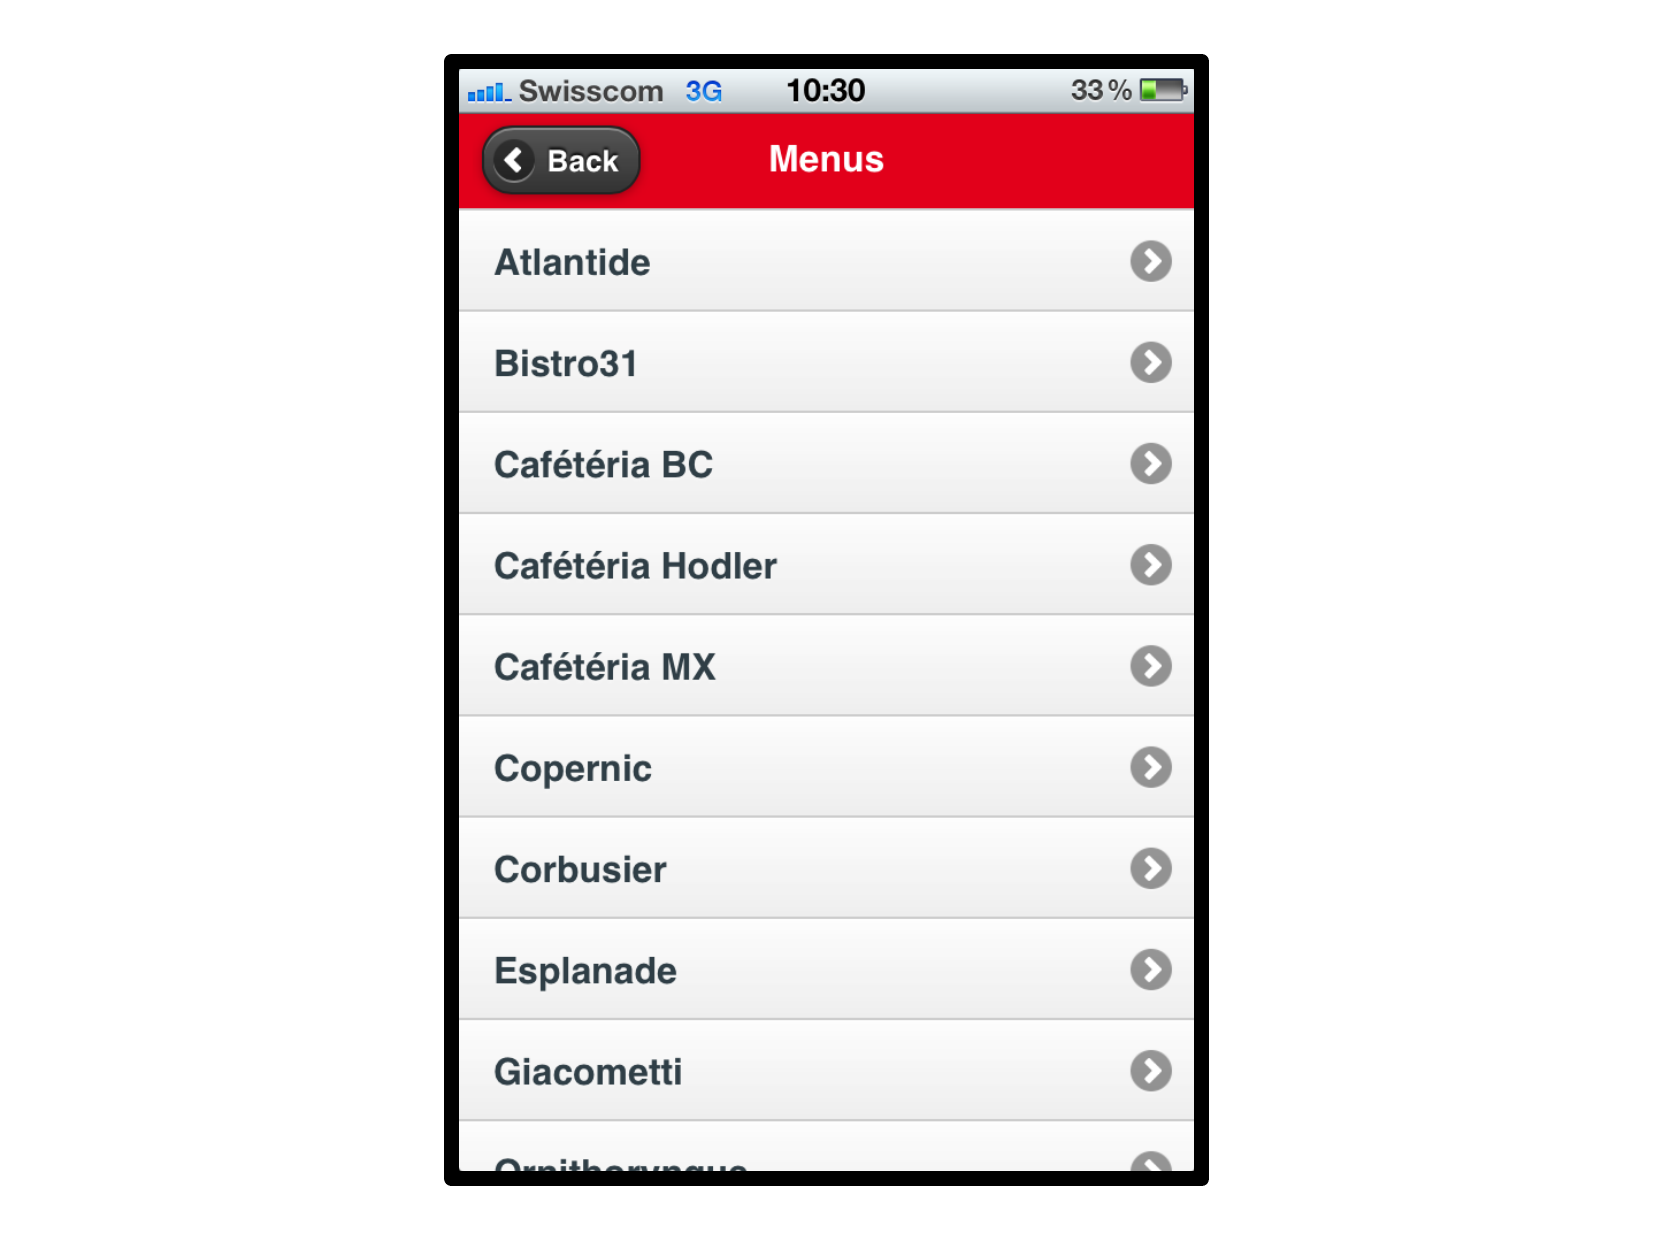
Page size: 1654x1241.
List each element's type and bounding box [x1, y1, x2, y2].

picture [459, 68, 1195, 1172]
